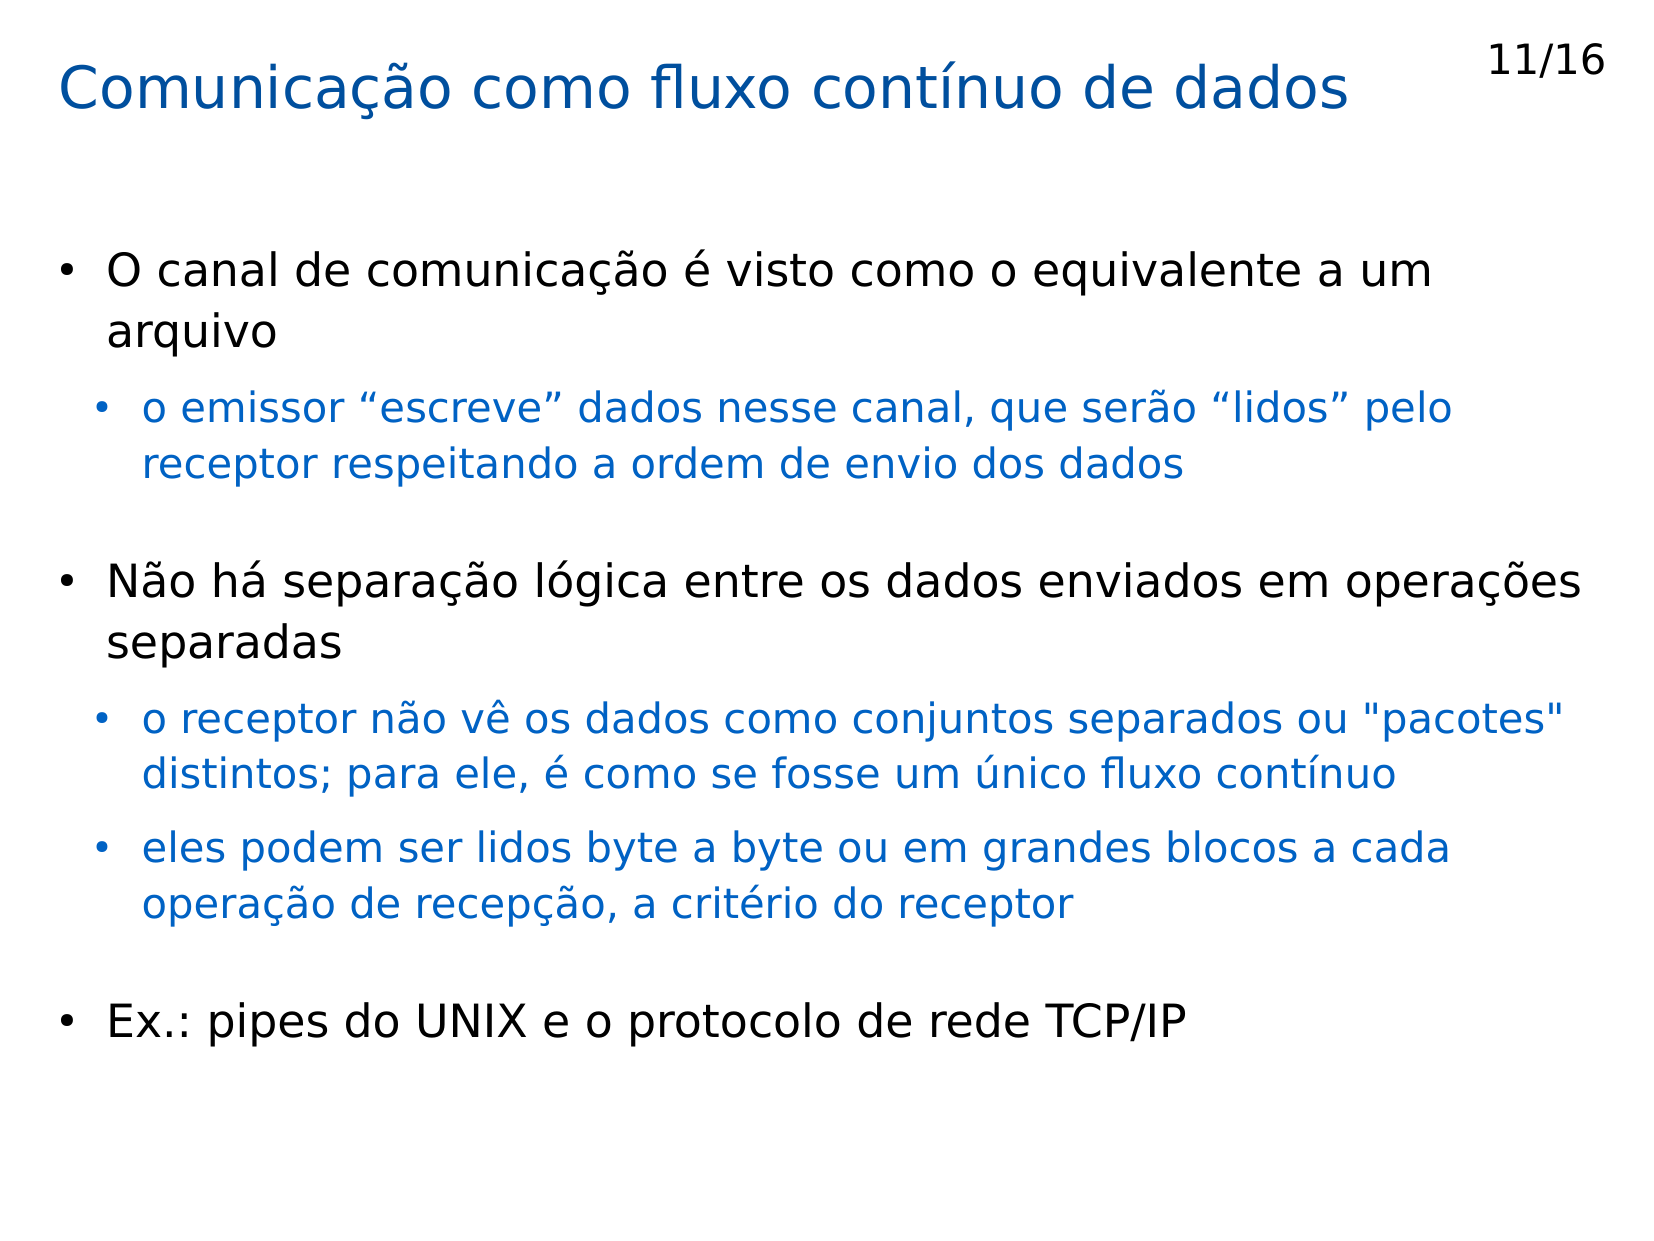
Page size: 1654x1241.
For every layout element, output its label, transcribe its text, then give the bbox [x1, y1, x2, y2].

title Comunicação como fluxo contínuo de dados [59, 29, 1625, 148]
list O canal de comunicação é visto como o equivalente a um arquivo o emissor “escreve” dados nesse canal, que serão “lidos” pelo receptor respeitando a ordem de envio dos dados Não há separação lógica entre os dados enviados em operações separadas o receptor não vê os dados como conjuntos separados ou "pacotes" distintos; para ele, é como se fosse um único fluxo contínuo eles podem ser lidos byte a byte ou em grandes blocos a cada operação de recepção, a critério do receptor Ex.: pipes do UNIX e o protocolo de rede TCP/IP [59, 236, 1595, 1211]
